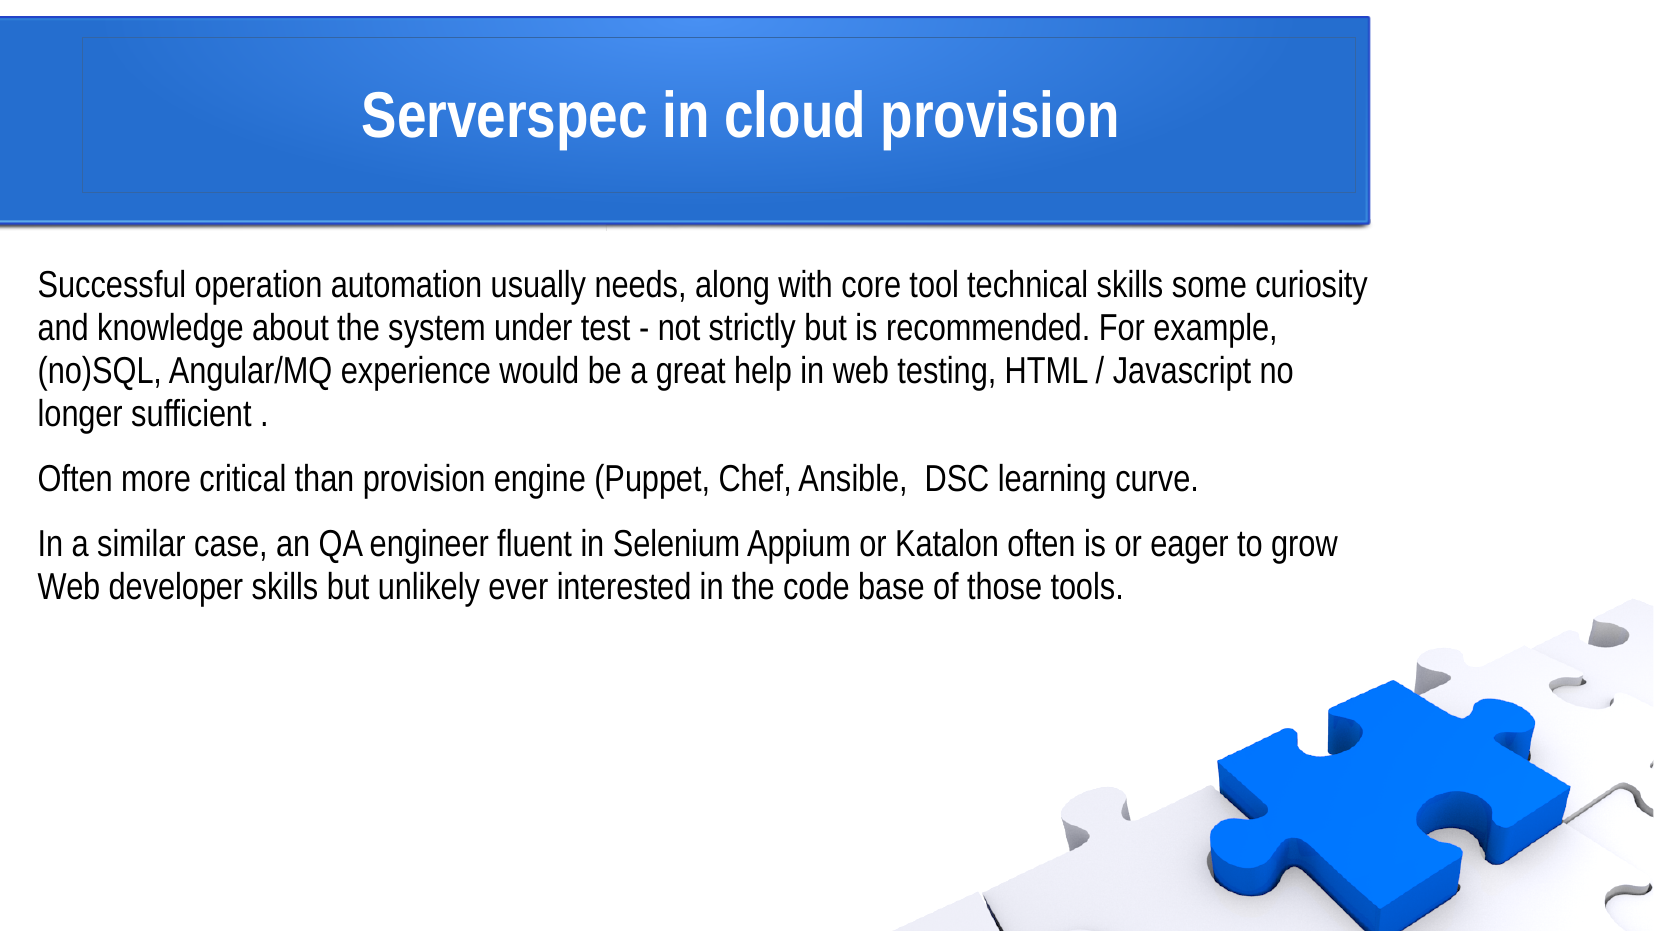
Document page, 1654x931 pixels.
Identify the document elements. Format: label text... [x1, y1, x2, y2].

title Serverspec in cloud provision [82, 37, 1356, 193]
picture [872, 491, 1654, 931]
list Successful operation automation usually needs, along with core tool technical skills some curiosity and knowledge about the system under test - not strictly but is recommended. For example, (no)SQL, Angular/MQ experience would be a great help in web testing, HTML / Javascript no longer sufficient . Often more critical than provision engine (Puppet, Chef, Ansible, DSC learning curve. In a similar case, an QA engineer fluent in Selenium Appium or Katalon often is or eager to grow Web developer skills but unlikely ever interested in the code base of those tools. [37, 255, 1381, 616]
picture [0, 16, 1375, 231]
